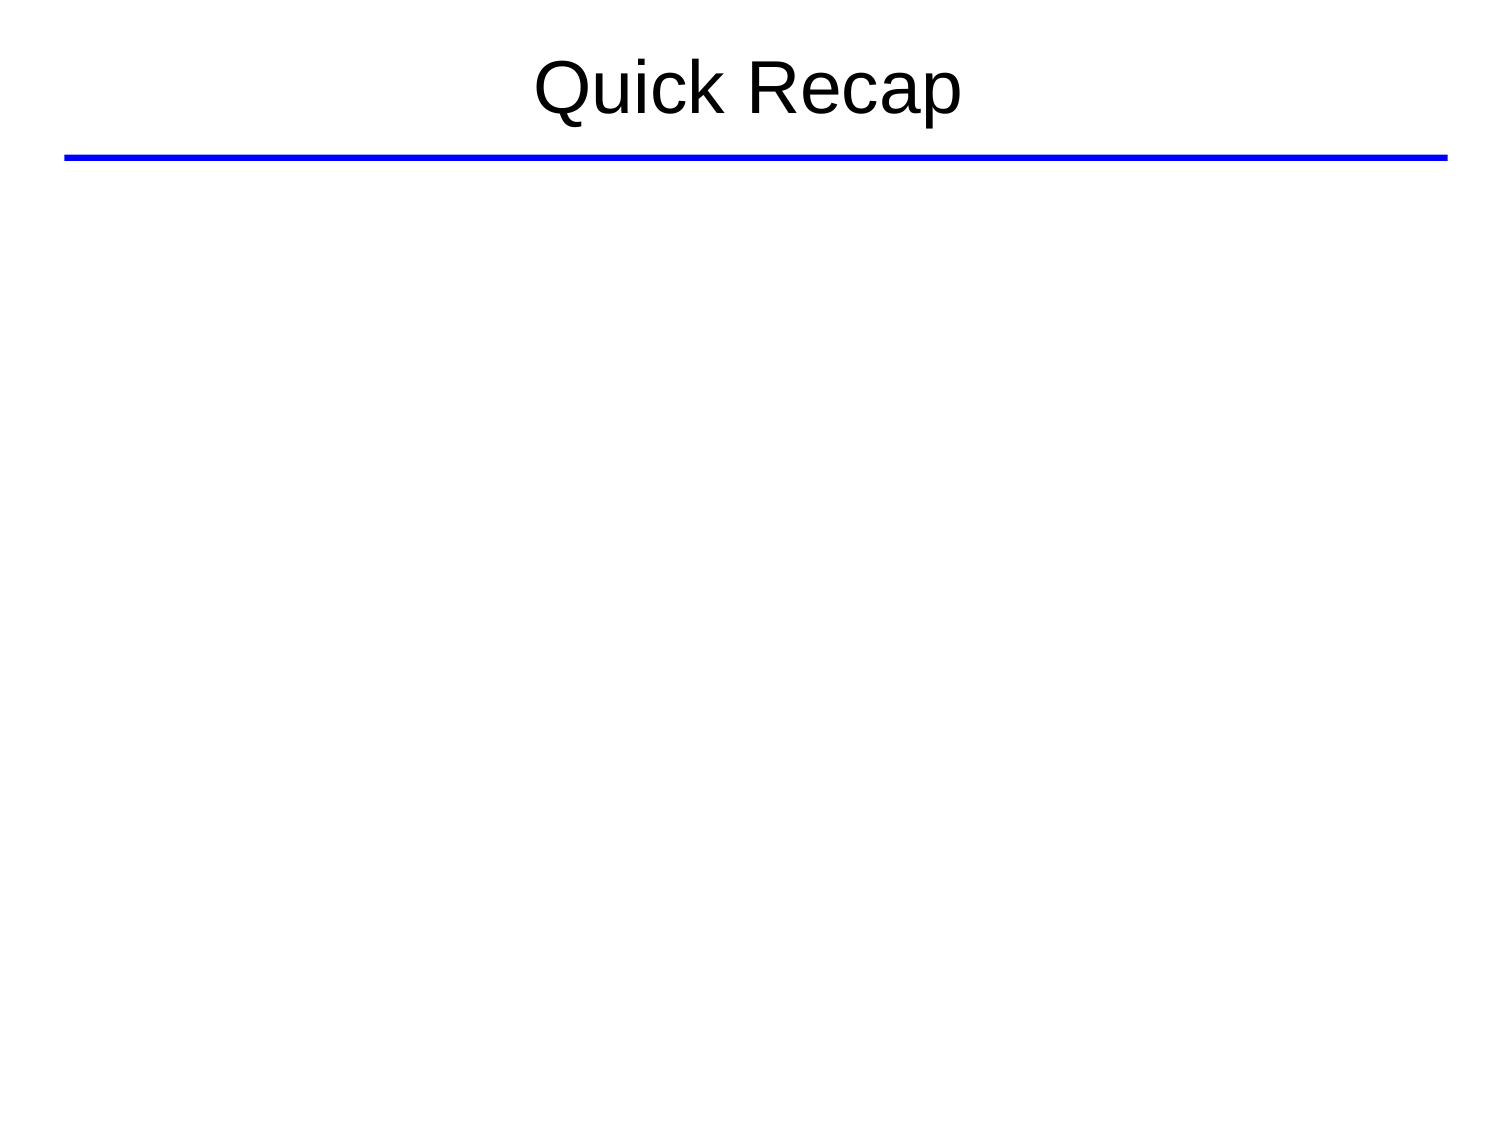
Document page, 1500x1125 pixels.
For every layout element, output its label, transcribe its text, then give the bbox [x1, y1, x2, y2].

title Quick Recap [115, 21, 1382, 147]
